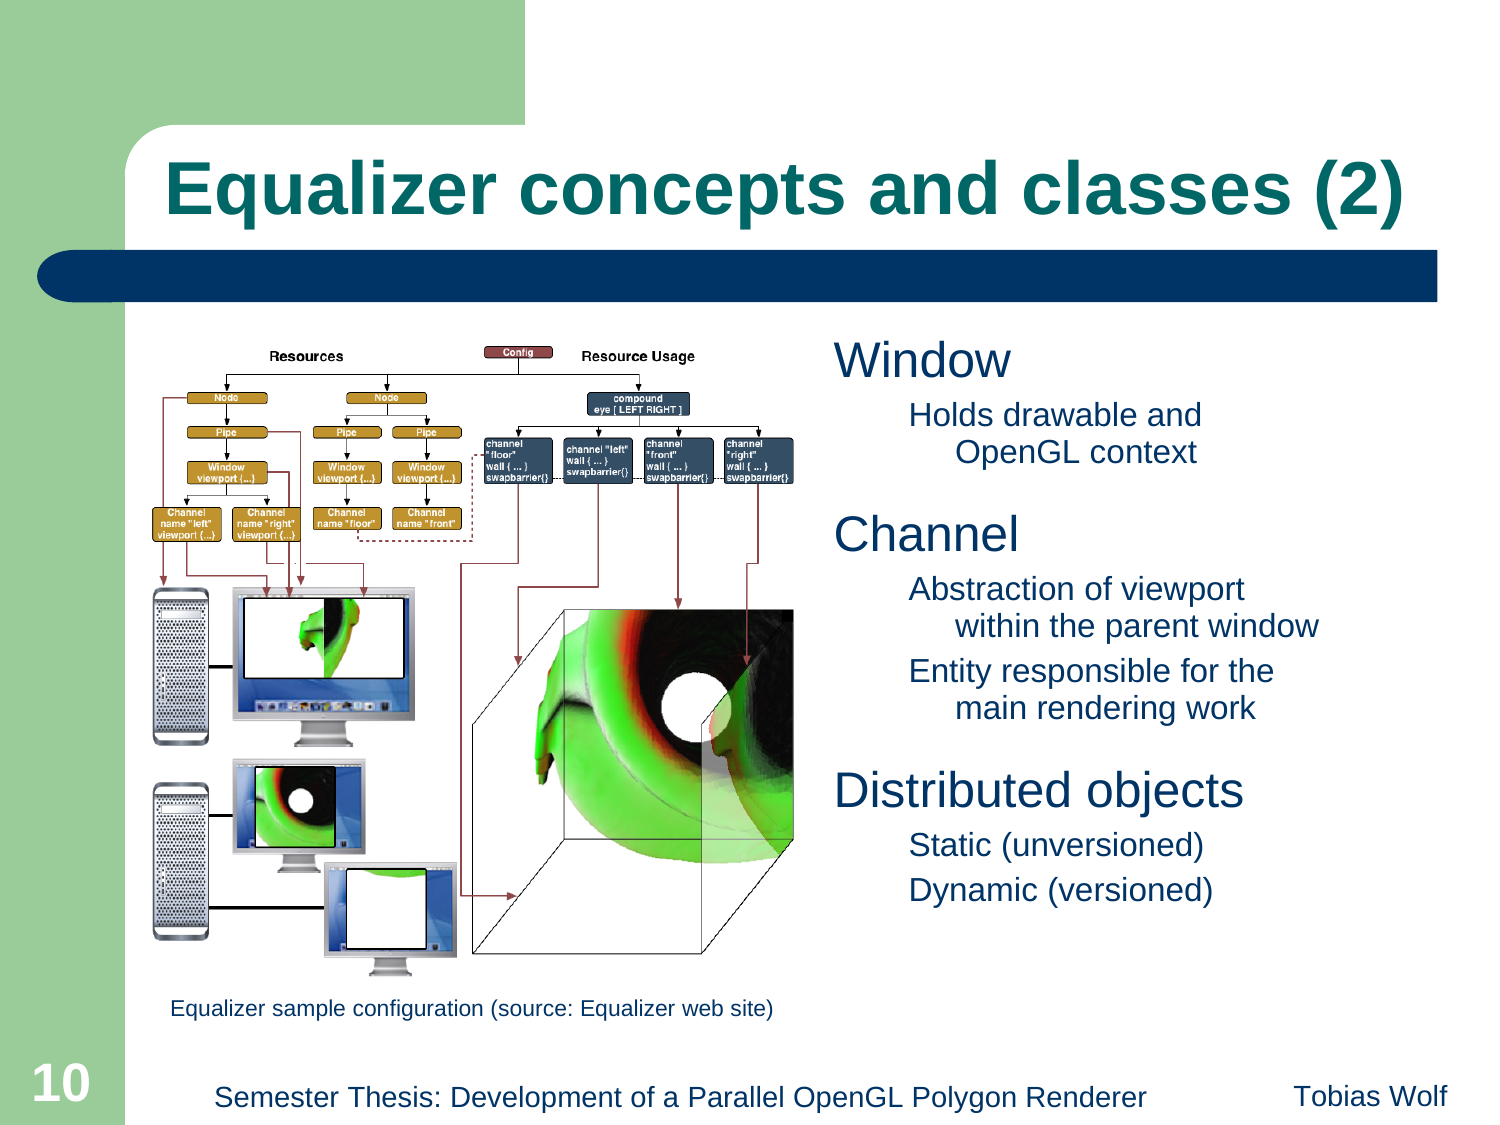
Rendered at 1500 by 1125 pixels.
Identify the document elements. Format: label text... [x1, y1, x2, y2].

text_box Equalizer sample configuration (source: Equalizer web site) [147, 987, 798, 1047]
title Equalizer concepts and classes (2) [149, 124, 1463, 238]
picture [150, 344, 794, 977]
list Window Holds drawable and OpenGL context Channel Abstraction of viewport within the parent window Entity responsible for the main rendering work Distributed objects Static (unversioned) Dynamic (versioned) [818, 324, 1463, 1001]
